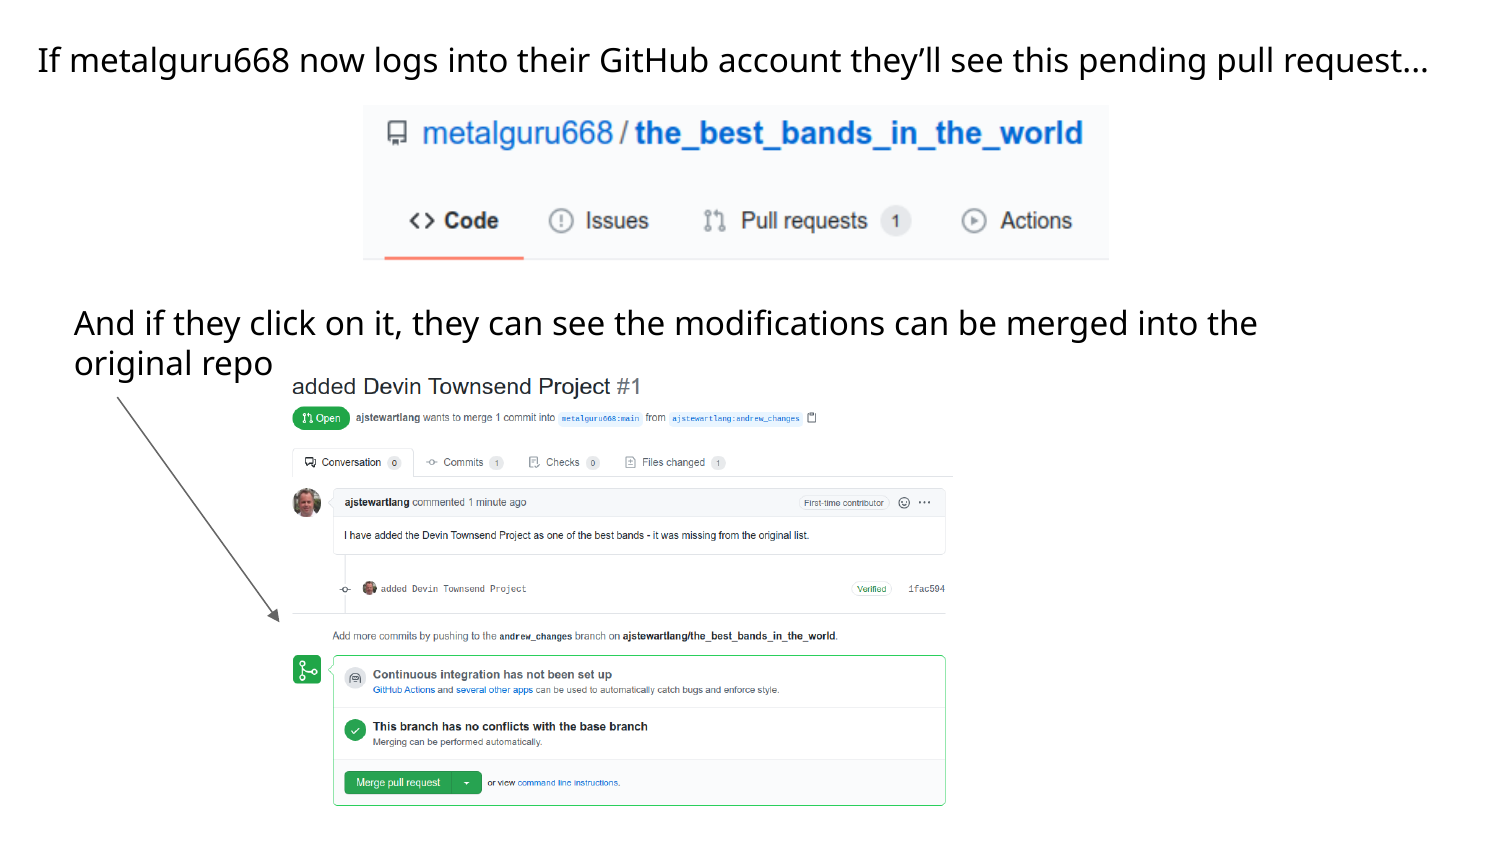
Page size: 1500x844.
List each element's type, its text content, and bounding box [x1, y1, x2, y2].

picture [363, 105, 1109, 279]
text_box If metalguru668 now logs into their GitHub account they’ll see this pending pull request... [22, 24, 1449, 150]
text_box And if they click on it, they can see the modifications can be merged into the original repo... [58, 287, 1403, 412]
picture [274, 360, 953, 809]
